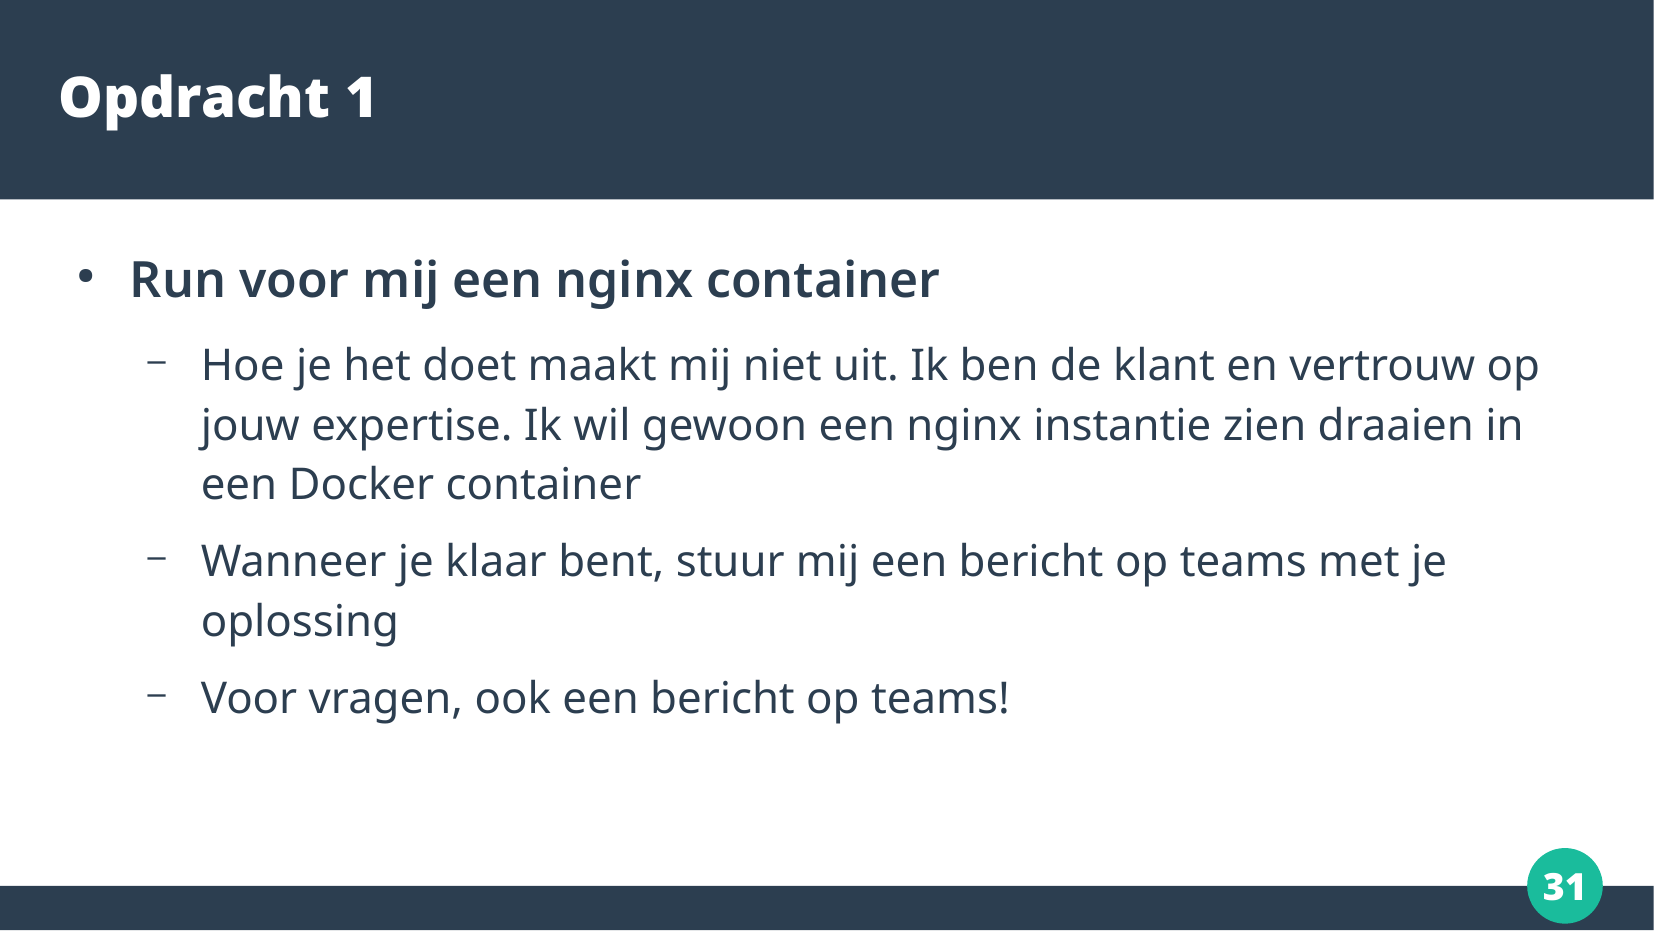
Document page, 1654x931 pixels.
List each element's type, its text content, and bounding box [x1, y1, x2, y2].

title Opdracht 1 [59, 37, 1595, 156]
list Run voor mij een nginx container Hoe je het doet maakt mij niet uit. Ik ben de klant en vertrouw op jouw expertise. Ik wil gewoon een nginx instantie zien draaien in een Docker container Wanneer je klaar bent, stuur mij een bericht op teams met je oplossing Voor vragen, ook een bericht op teams! [59, 243, 1595, 864]
